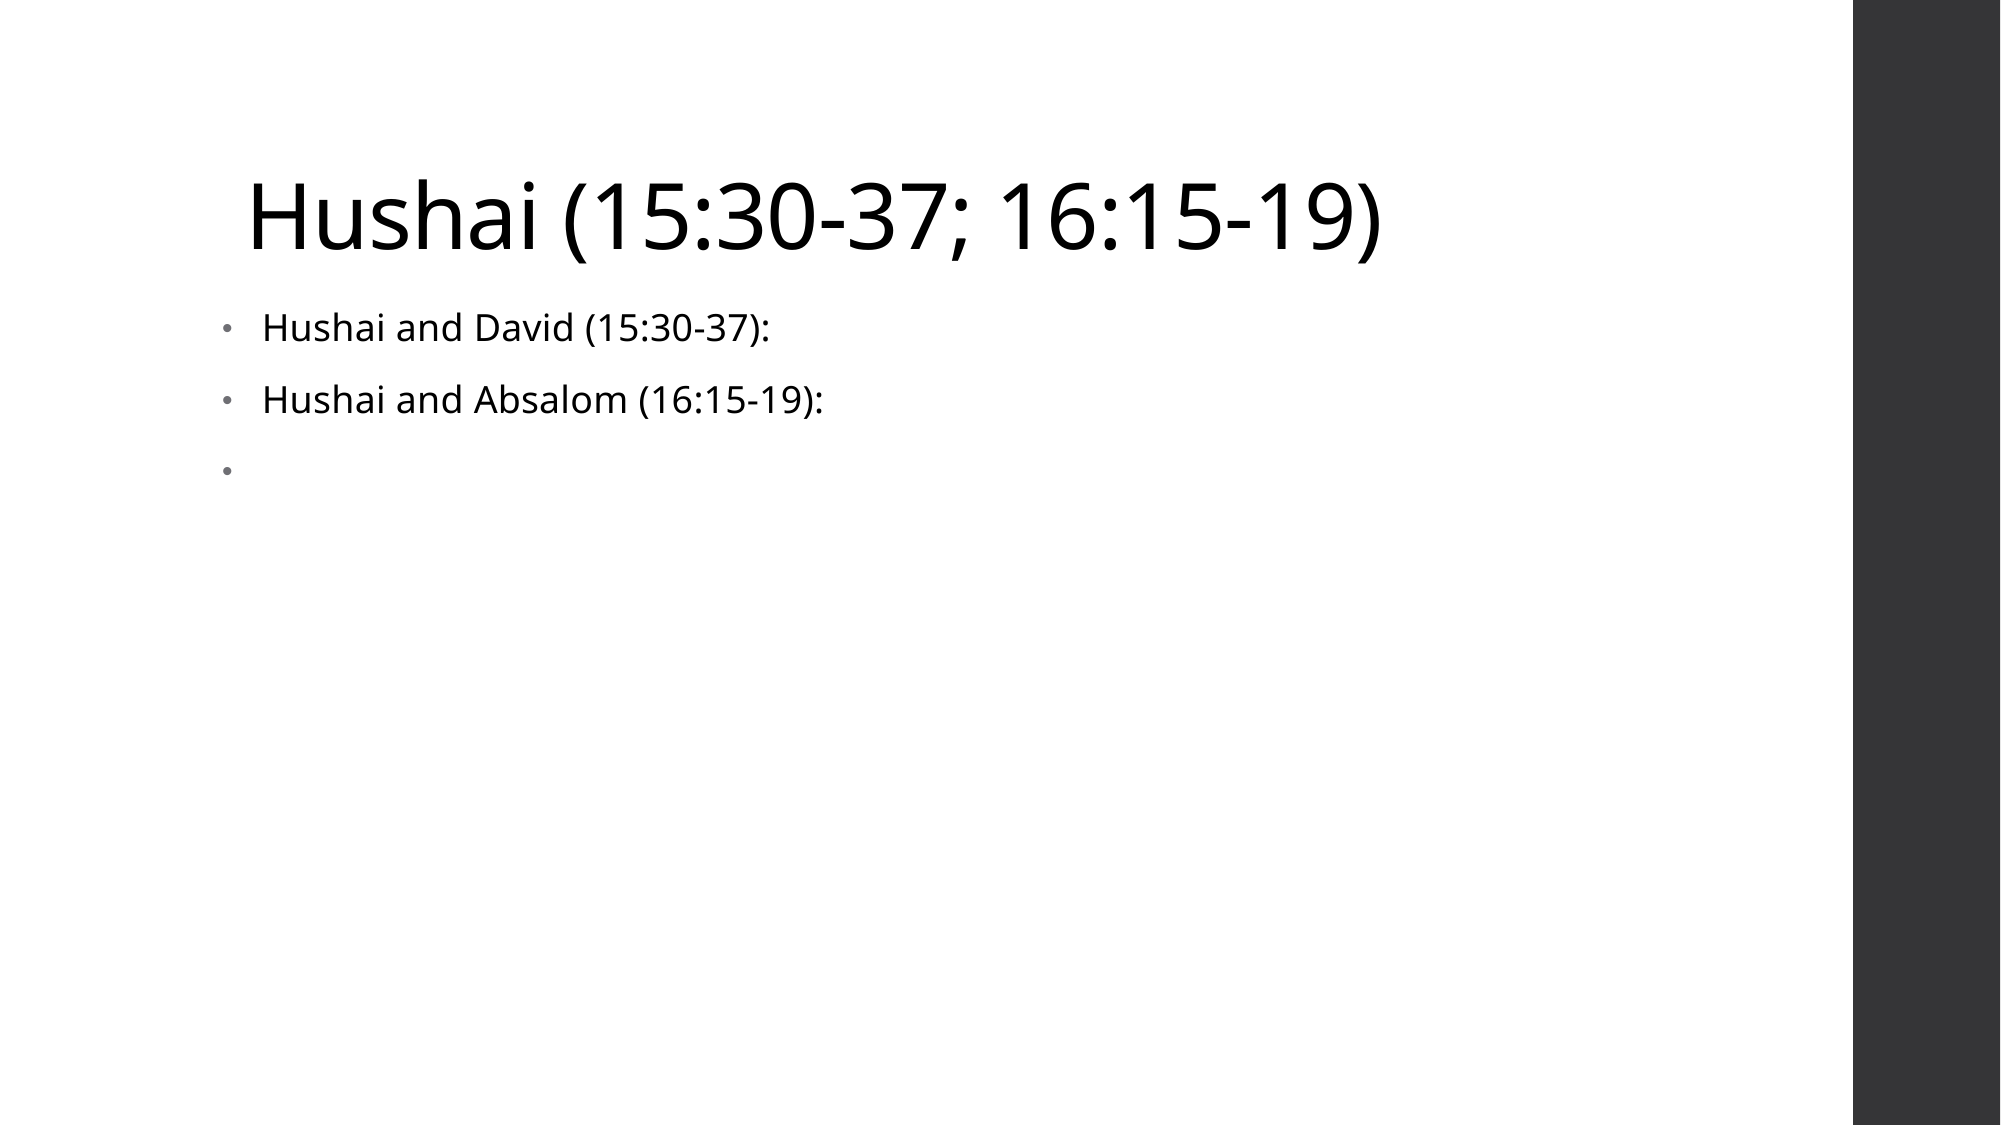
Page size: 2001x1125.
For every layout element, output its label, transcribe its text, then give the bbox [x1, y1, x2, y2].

list Hushai and David (15:30-37): Hushai and Absalom (16:15-19): [206, 299, 1617, 1014]
title Hushai (15:30-37; 16:15-19) [206, 60, 1797, 278]
